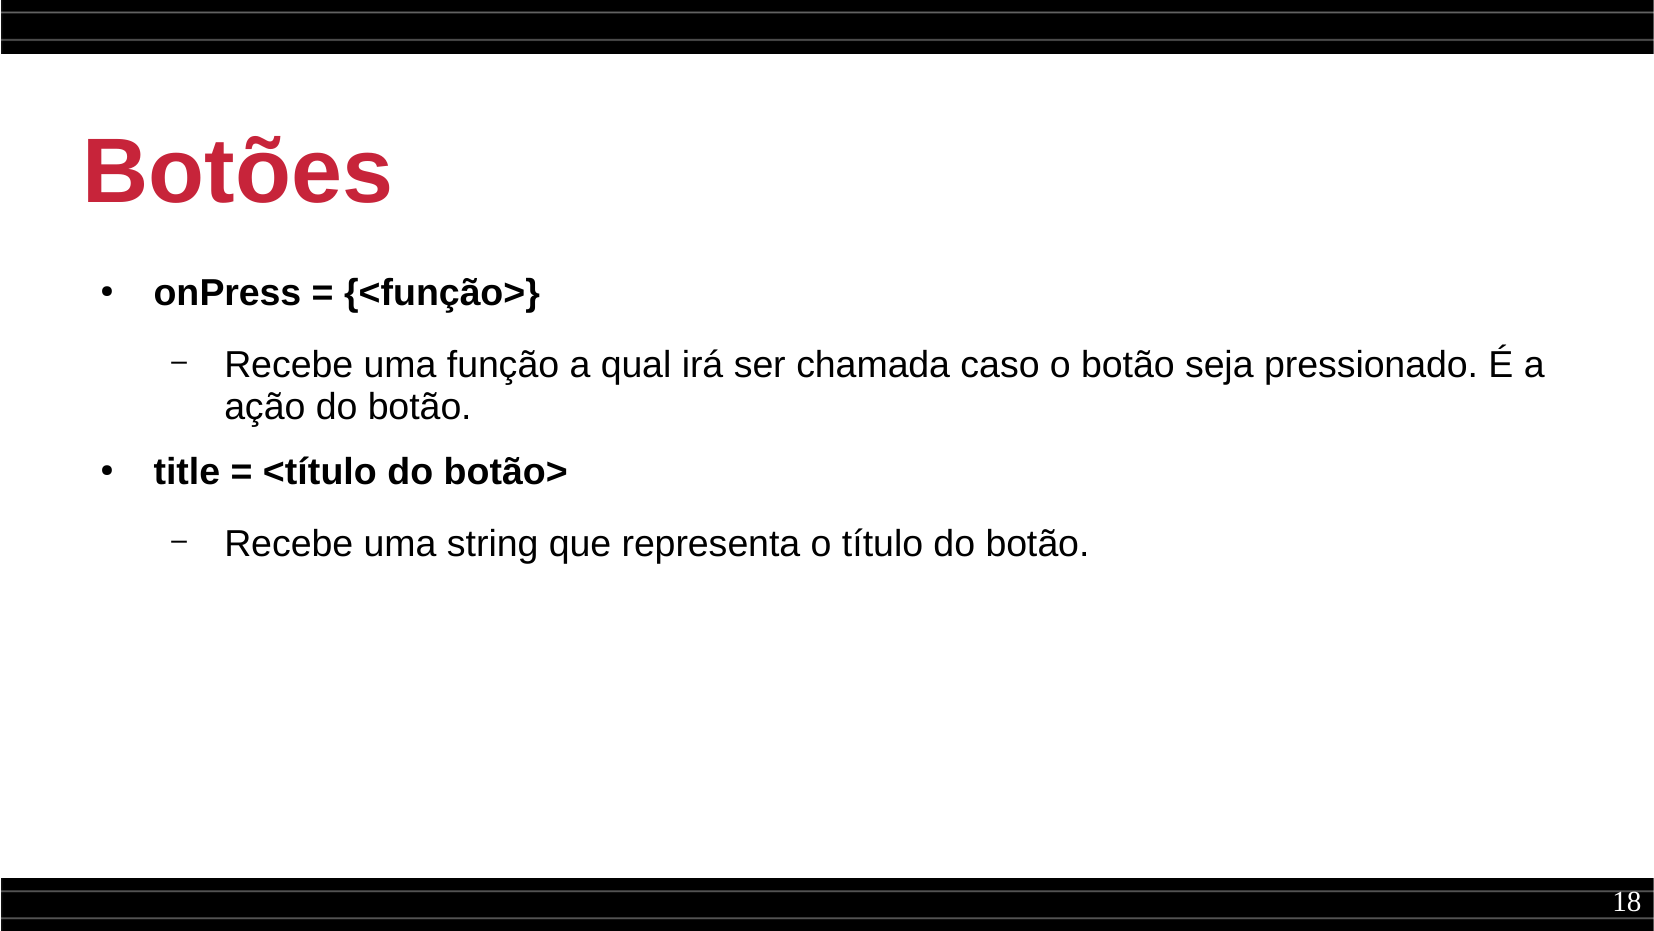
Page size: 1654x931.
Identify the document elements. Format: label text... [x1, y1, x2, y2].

picture [1, 0, 1654, 54]
picture [1, 878, 1654, 931]
list onPress = {<função>} Recebe uma função a qual irá ser chamada caso o botão seja pressionado. É a ação do botão. title = <título do botão> Recebe uma string que representa o título do botão. [82, 271, 1571, 758]
title Botões [82, 92, 1571, 249]
